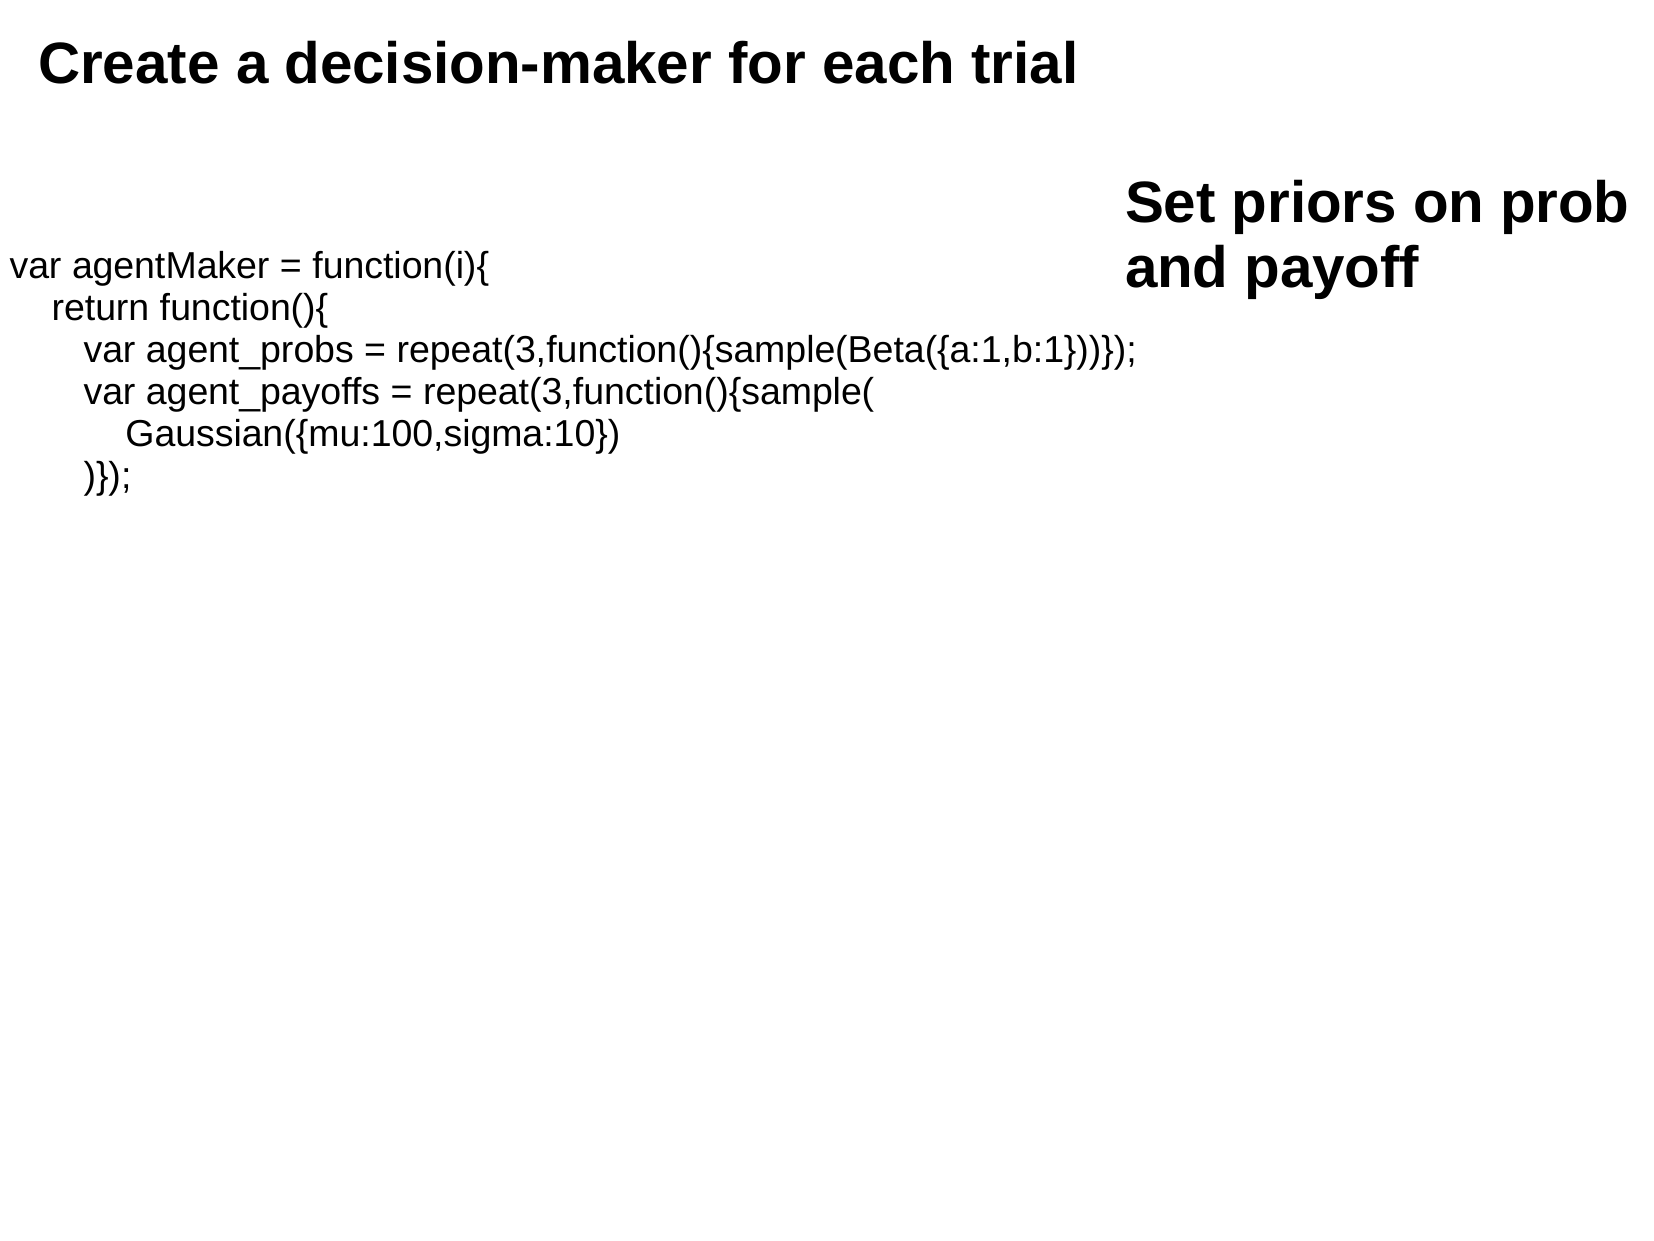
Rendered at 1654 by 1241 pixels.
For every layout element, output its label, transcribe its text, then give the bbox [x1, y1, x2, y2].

text_box var agentMaker = function(i){ return function(){ var agent_probs = repeat(3,function(){sample(Beta({a:1,b:1}))}); var agent_payoffs = repeat(3,function(){sample( Gaussian({mu:100,sigma:10}) )}); [0, 237, 1654, 630]
text_box Set priors on prob and payoff [1110, 162, 1654, 308]
text_box Create a decision-maker for each trial [23, 23, 1205, 119]
